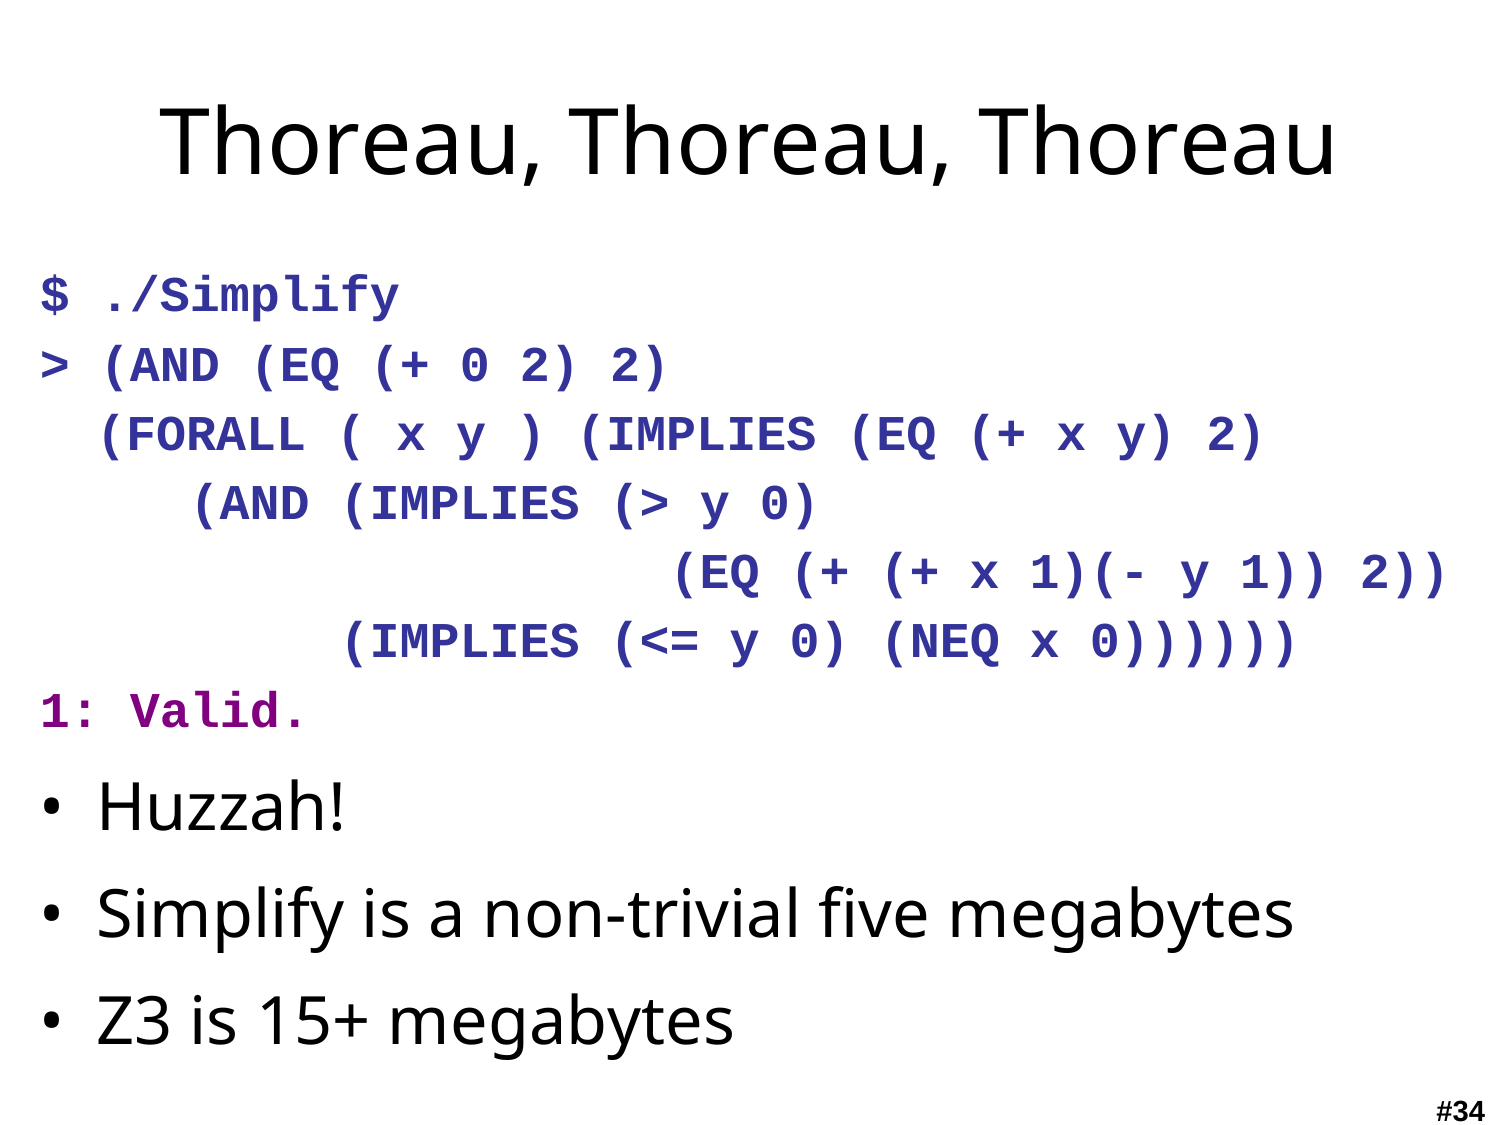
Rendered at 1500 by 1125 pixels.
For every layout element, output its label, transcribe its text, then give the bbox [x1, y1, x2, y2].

list $ ./Simplify > (AND (EQ (+ 0 2) 2) (FORALL ( x y ) (IMPLIES (EQ (+ x y) 2) (AND (IMPLIES (> y 0) (EQ (+ (+ x 1)(- y 1)) 2)) (IMPLIES (<= y 0) (NEQ x 0)))))) 1: Valid. Huzzah! Simplify is a non-trivial five megabytes Z3 is 15+ megabytes [24, 262, 1476, 1101]
title Thoreau, Thoreau, Thoreau [24, 45, 1476, 233]
